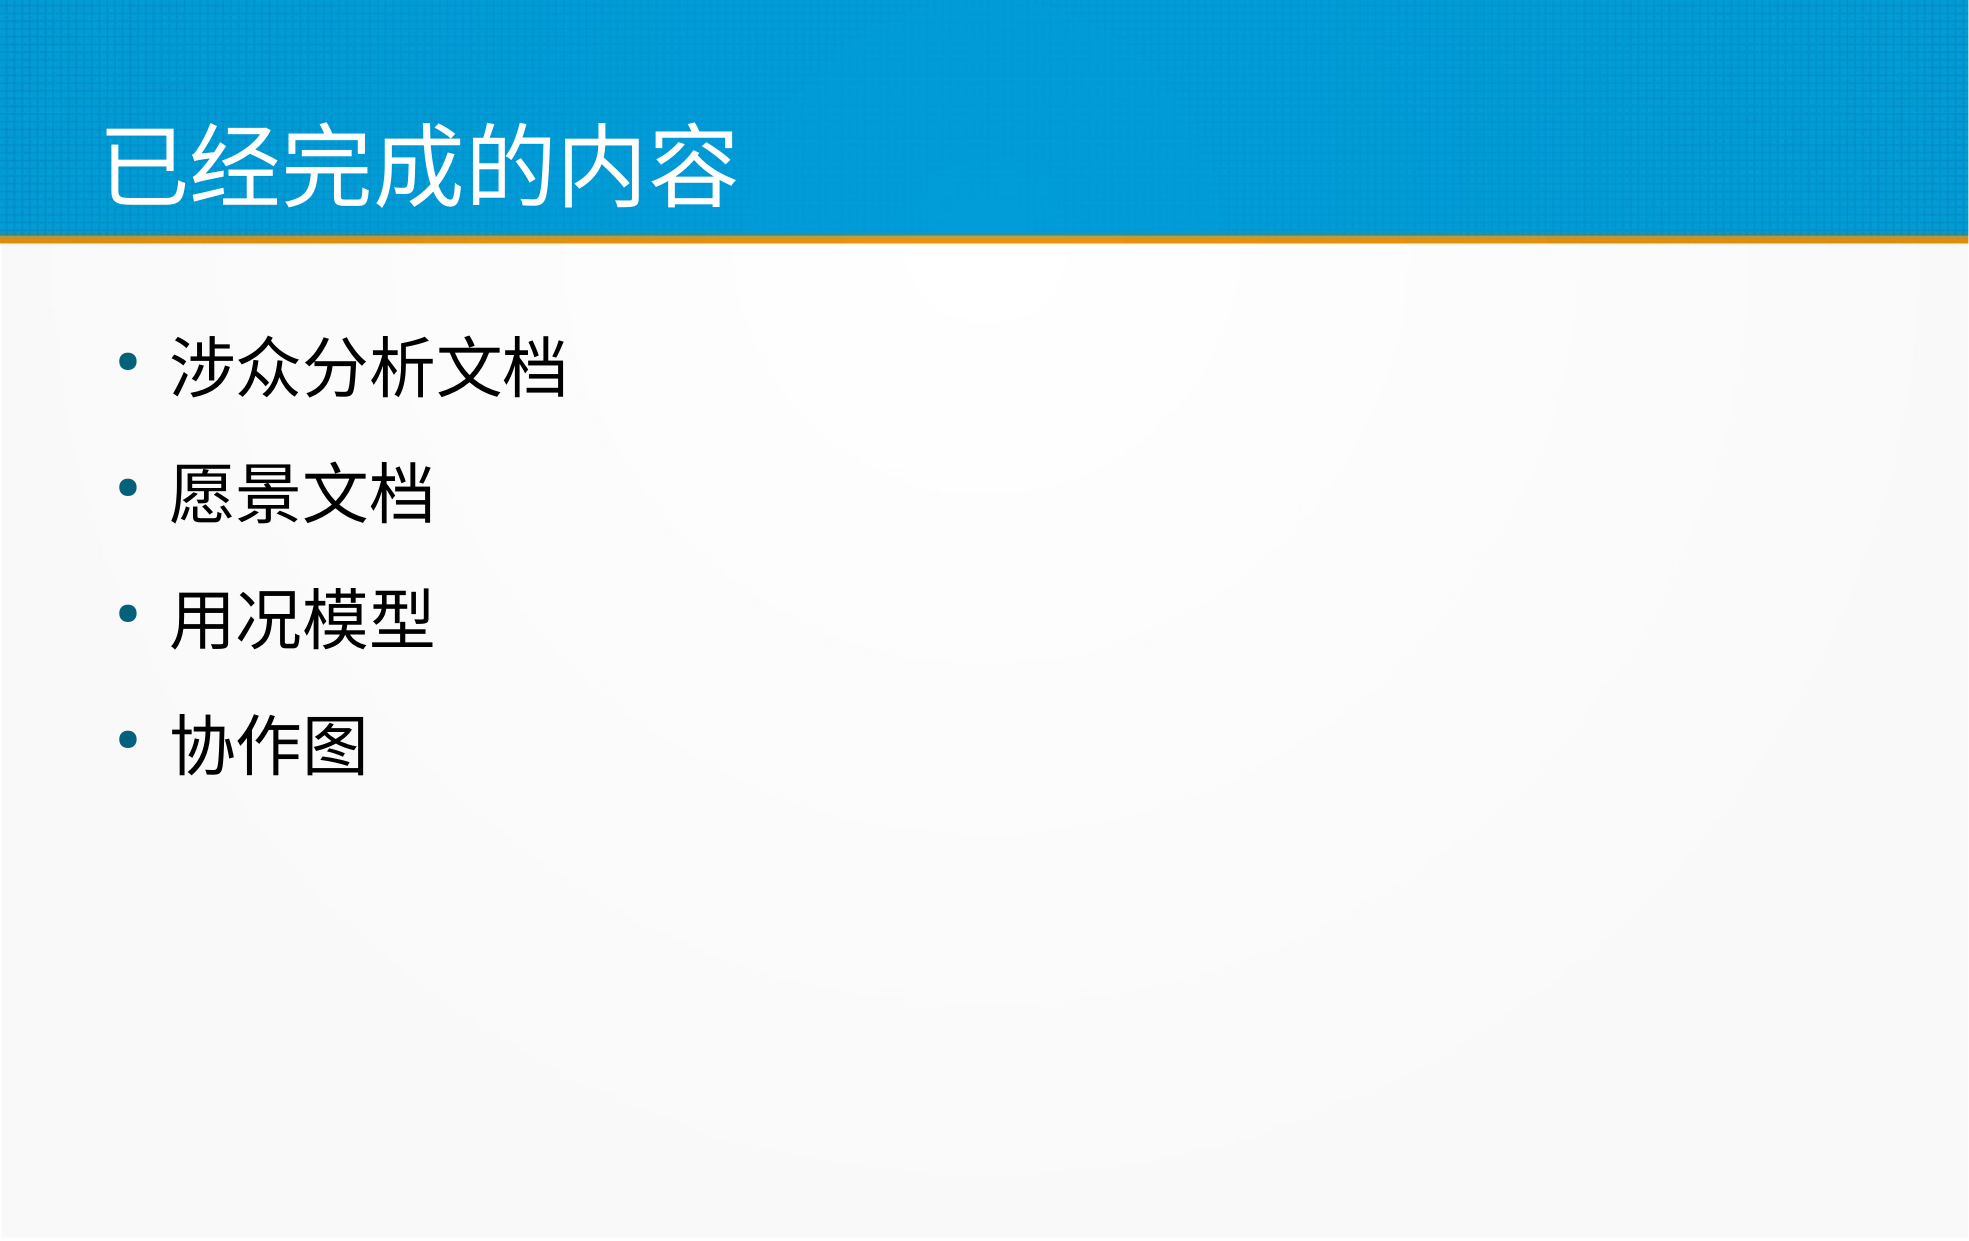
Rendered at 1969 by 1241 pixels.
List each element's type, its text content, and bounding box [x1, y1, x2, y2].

picture [0, 233, 1969, 1241]
title 已经完成的内容 [98, 19, 1870, 227]
list 涉众分析文档 愿景文档 用况模型 协作图 [98, 315, 1861, 1081]
